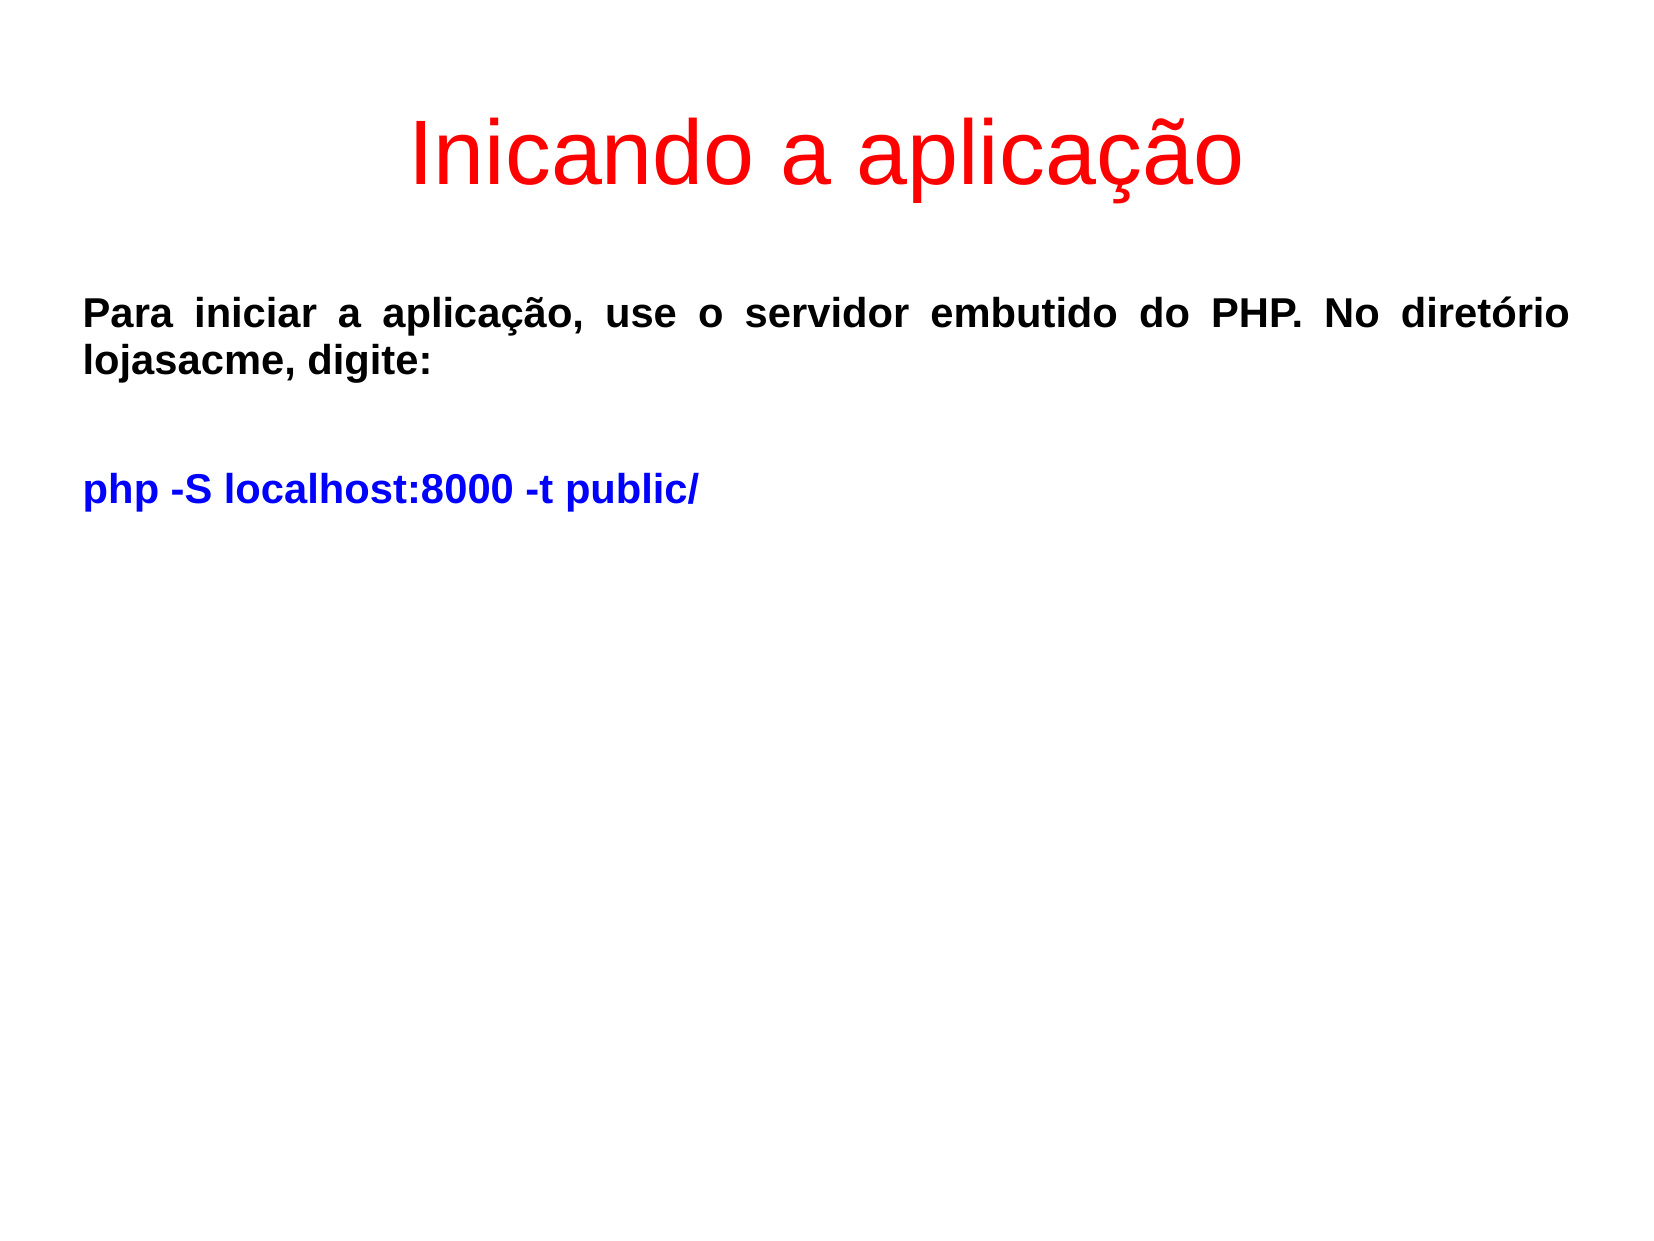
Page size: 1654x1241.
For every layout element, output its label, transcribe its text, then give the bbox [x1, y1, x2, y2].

list Para iniciar a aplicação, use o servidor embutido do PHP. No diretório lojasacme, digite: php -S localhost:8000 -t public/ [82, 290, 1571, 1010]
title Inicando a aplicação [82, 49, 1571, 257]
